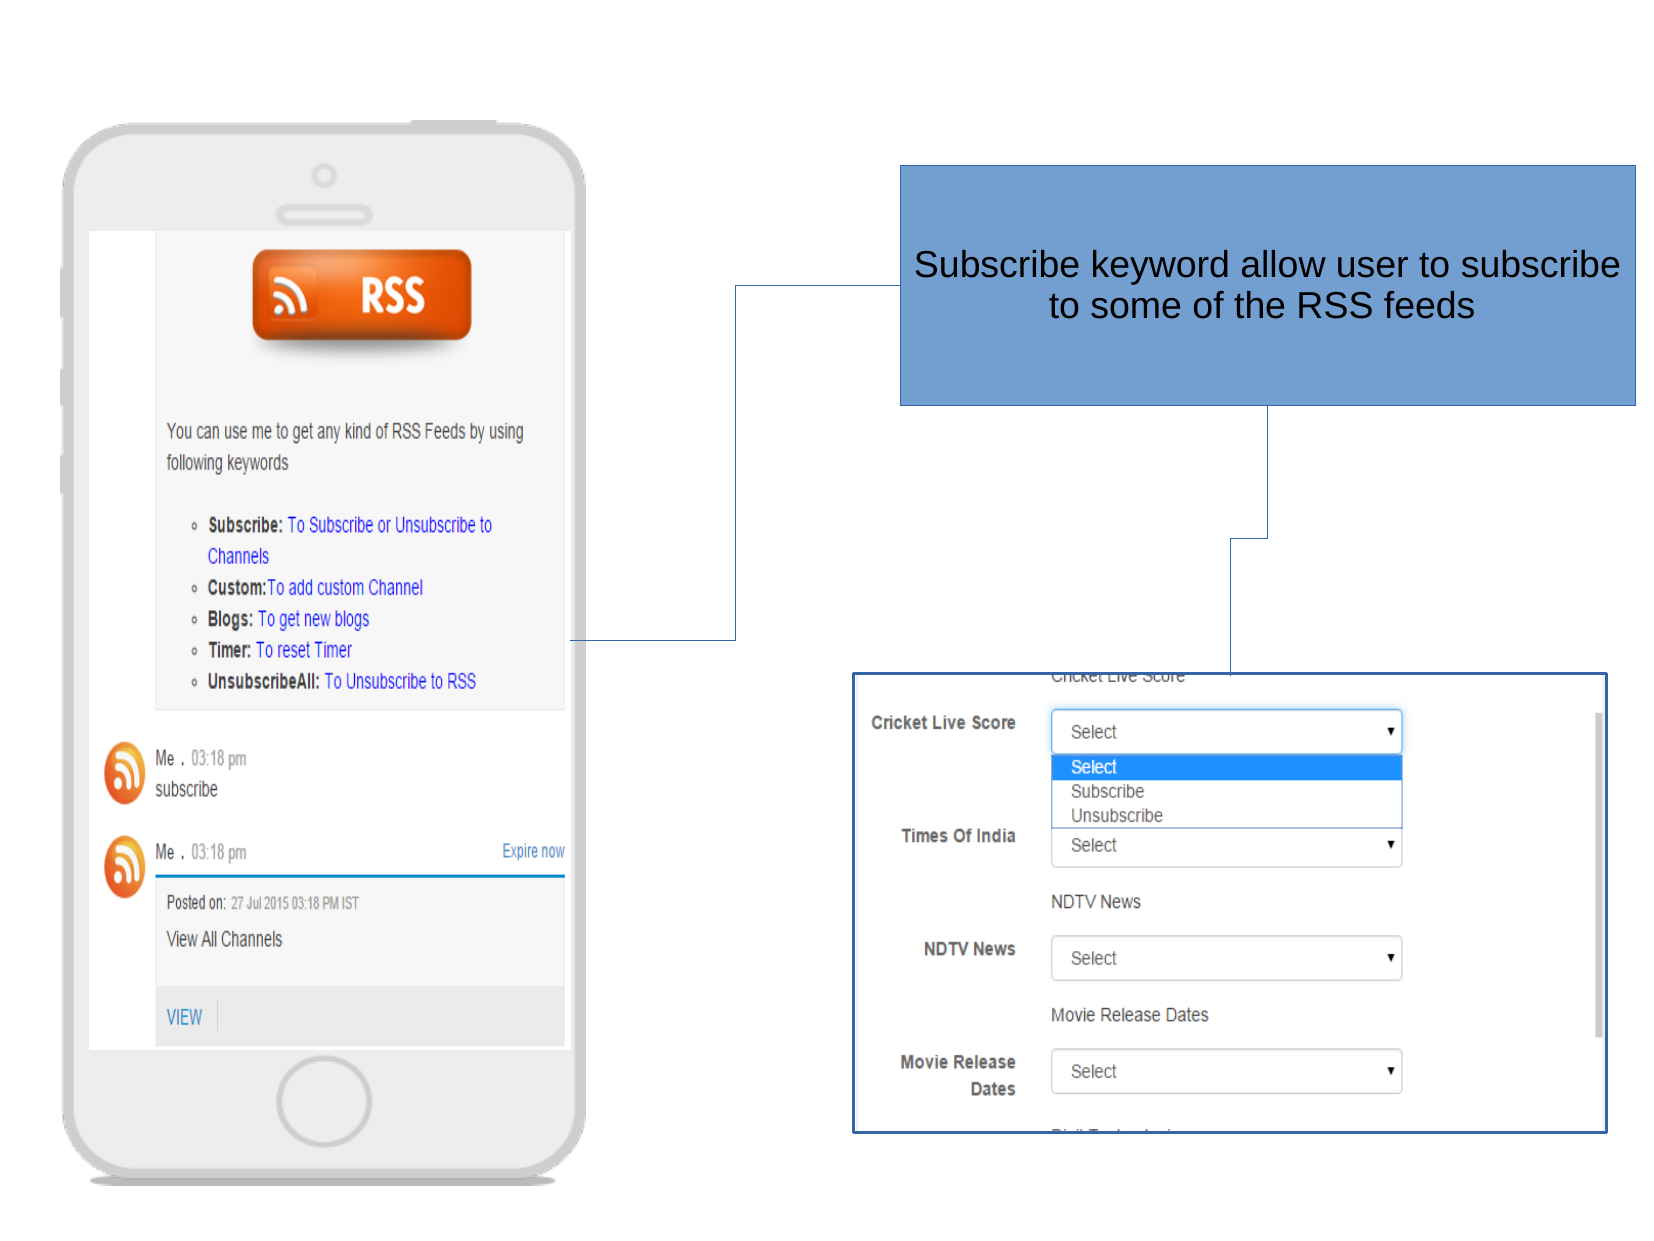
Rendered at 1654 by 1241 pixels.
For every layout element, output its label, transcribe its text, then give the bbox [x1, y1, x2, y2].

picture [60, 120, 586, 1186]
text_box Subscribe keyword allow user to subscribe to some of the RSS feeds [900, 165, 1636, 406]
picture [855, 675, 1606, 1132]
